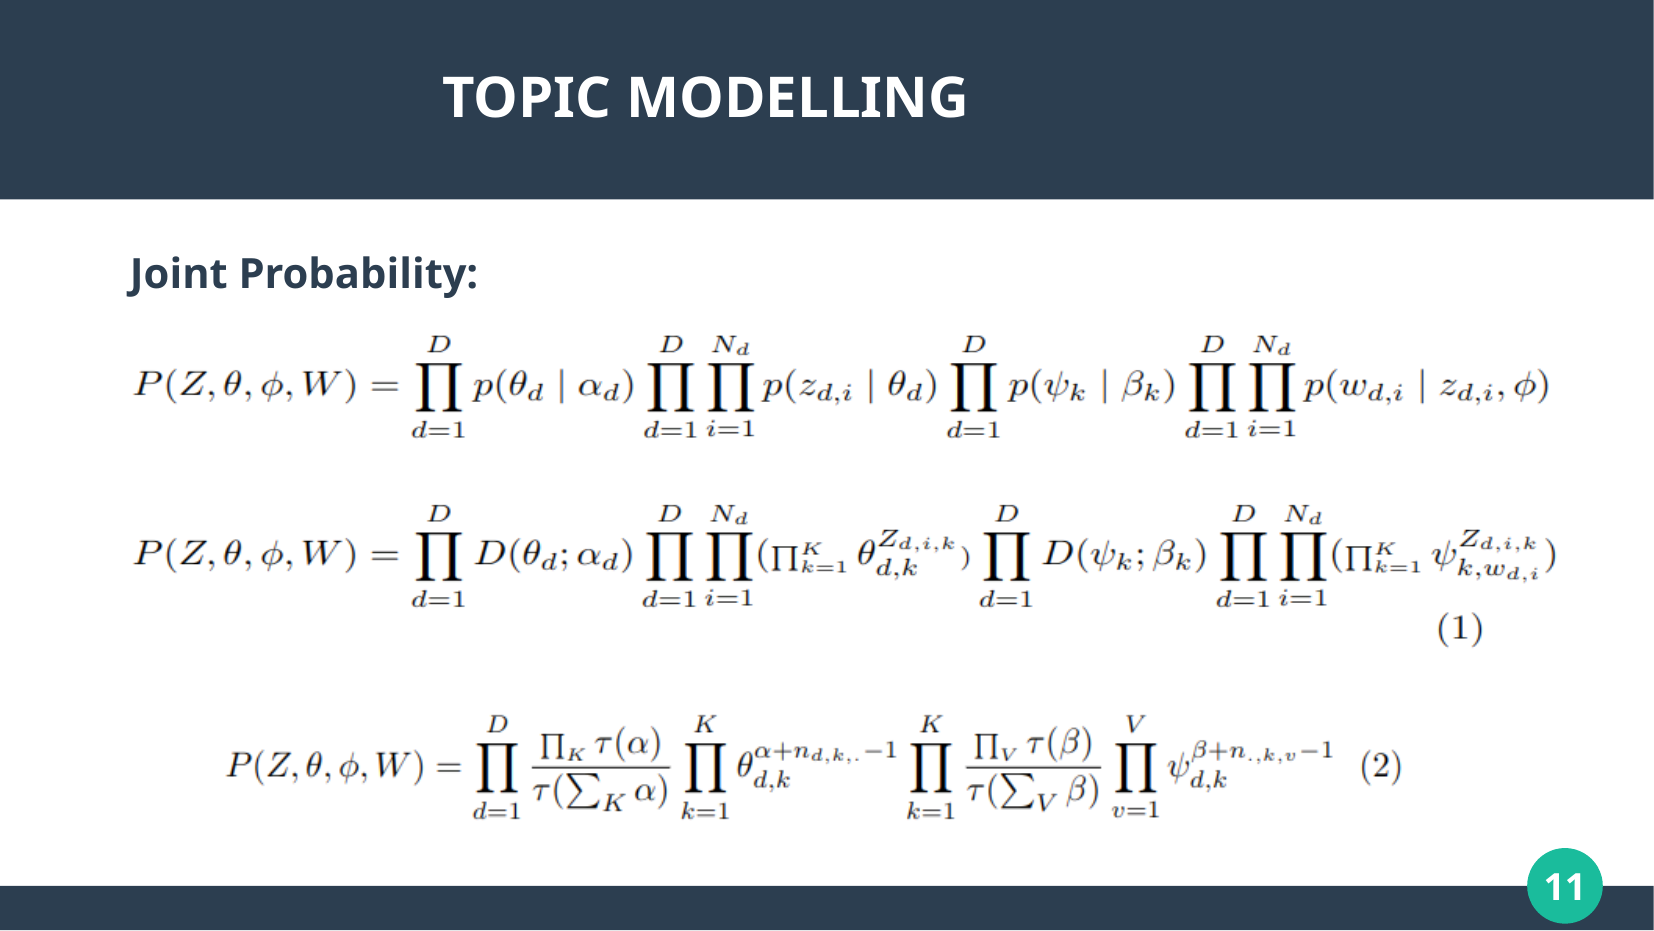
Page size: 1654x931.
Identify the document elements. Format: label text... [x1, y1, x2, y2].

title TOPIC MODELLING [59, 37, 1595, 155]
picture [110, 687, 1447, 857]
picture [77, 307, 1577, 680]
list Joint Probability: [59, 243, 1595, 864]
